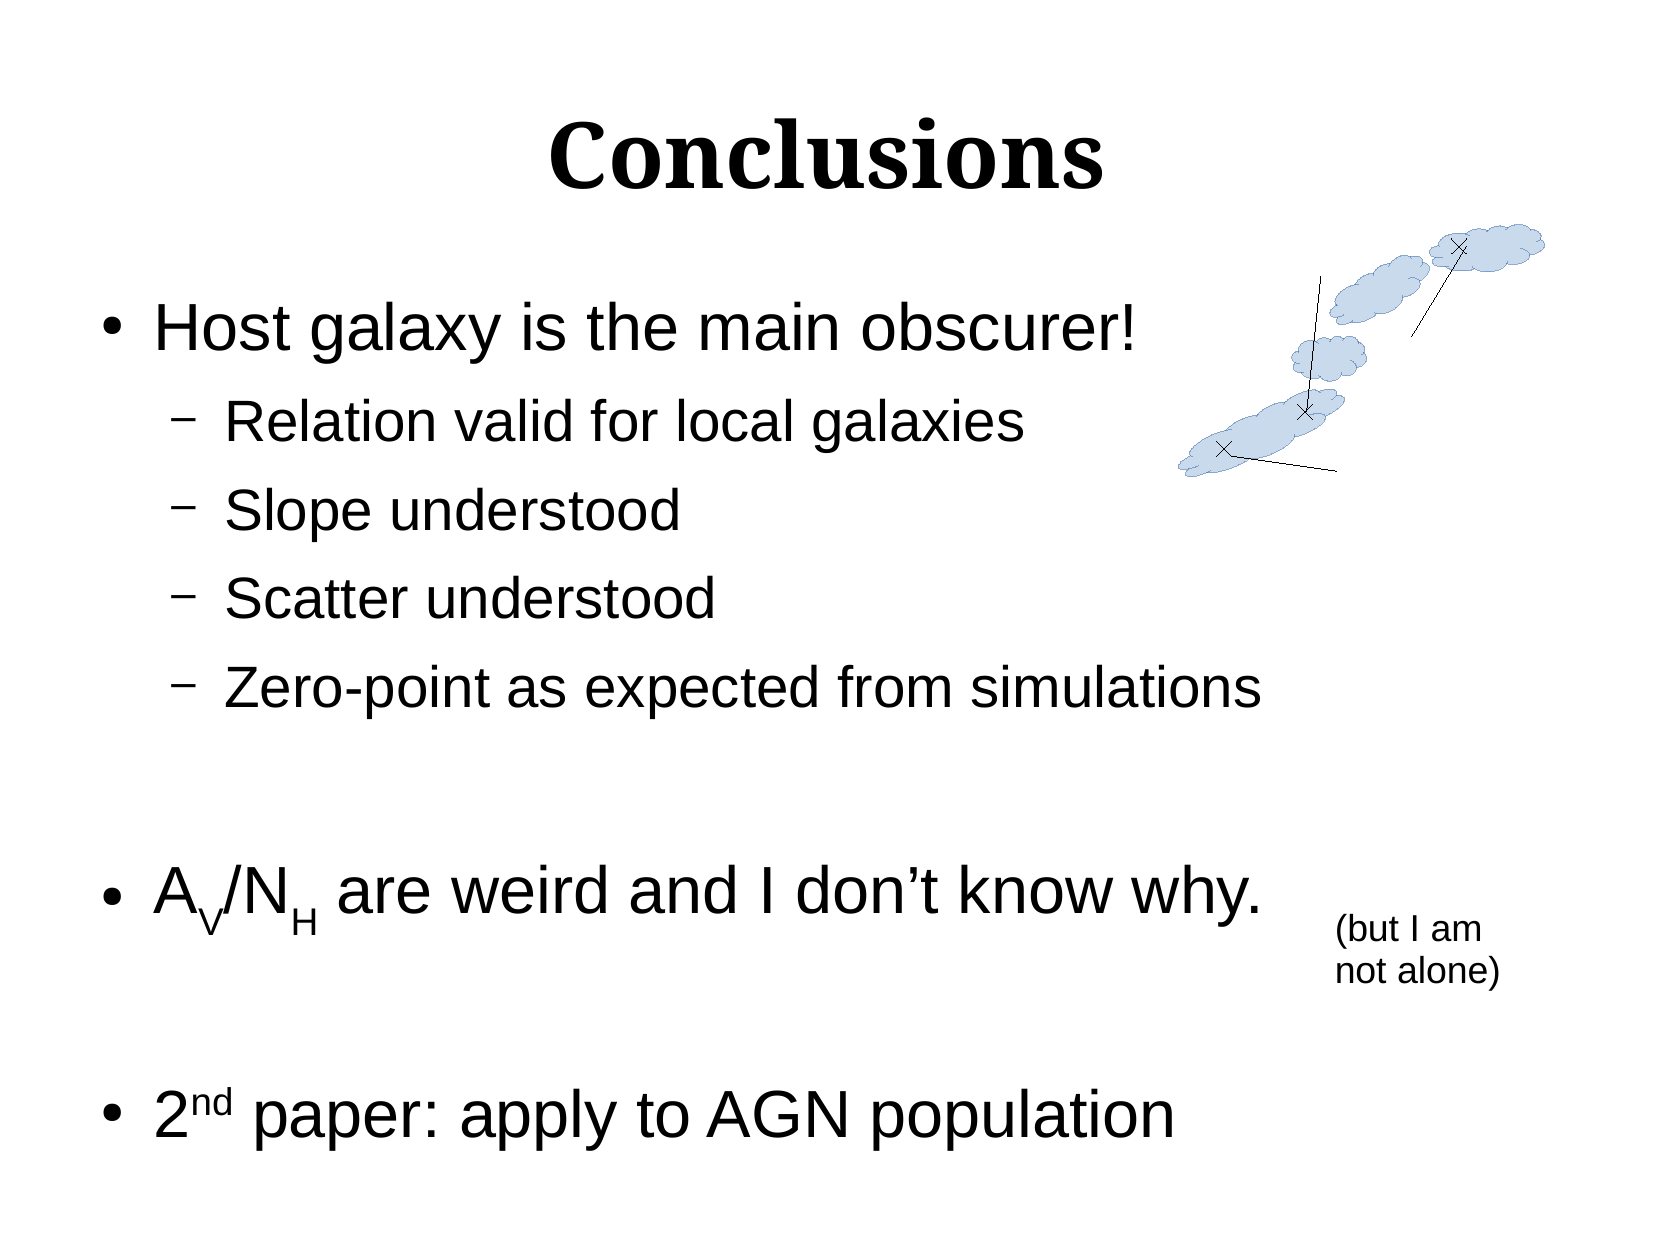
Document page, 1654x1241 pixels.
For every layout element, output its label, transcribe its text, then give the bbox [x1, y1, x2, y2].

title Conclusions [82, 49, 1571, 257]
text_box [1429, 224, 1545, 272]
text_box [1178, 389, 1345, 477]
list Host galaxy is the main obscurer! Relation valid for local galaxies Slope understood Scatter understood Zero-point as expected from simulations AV/NH are weird and I don’t know why. 2nd paper: apply to AGN population [82, 290, 1571, 1231]
text_box [1329, 255, 1430, 325]
text_box [1291, 336, 1367, 382]
text_box (but I am not alone) [1320, 900, 1531, 1036]
